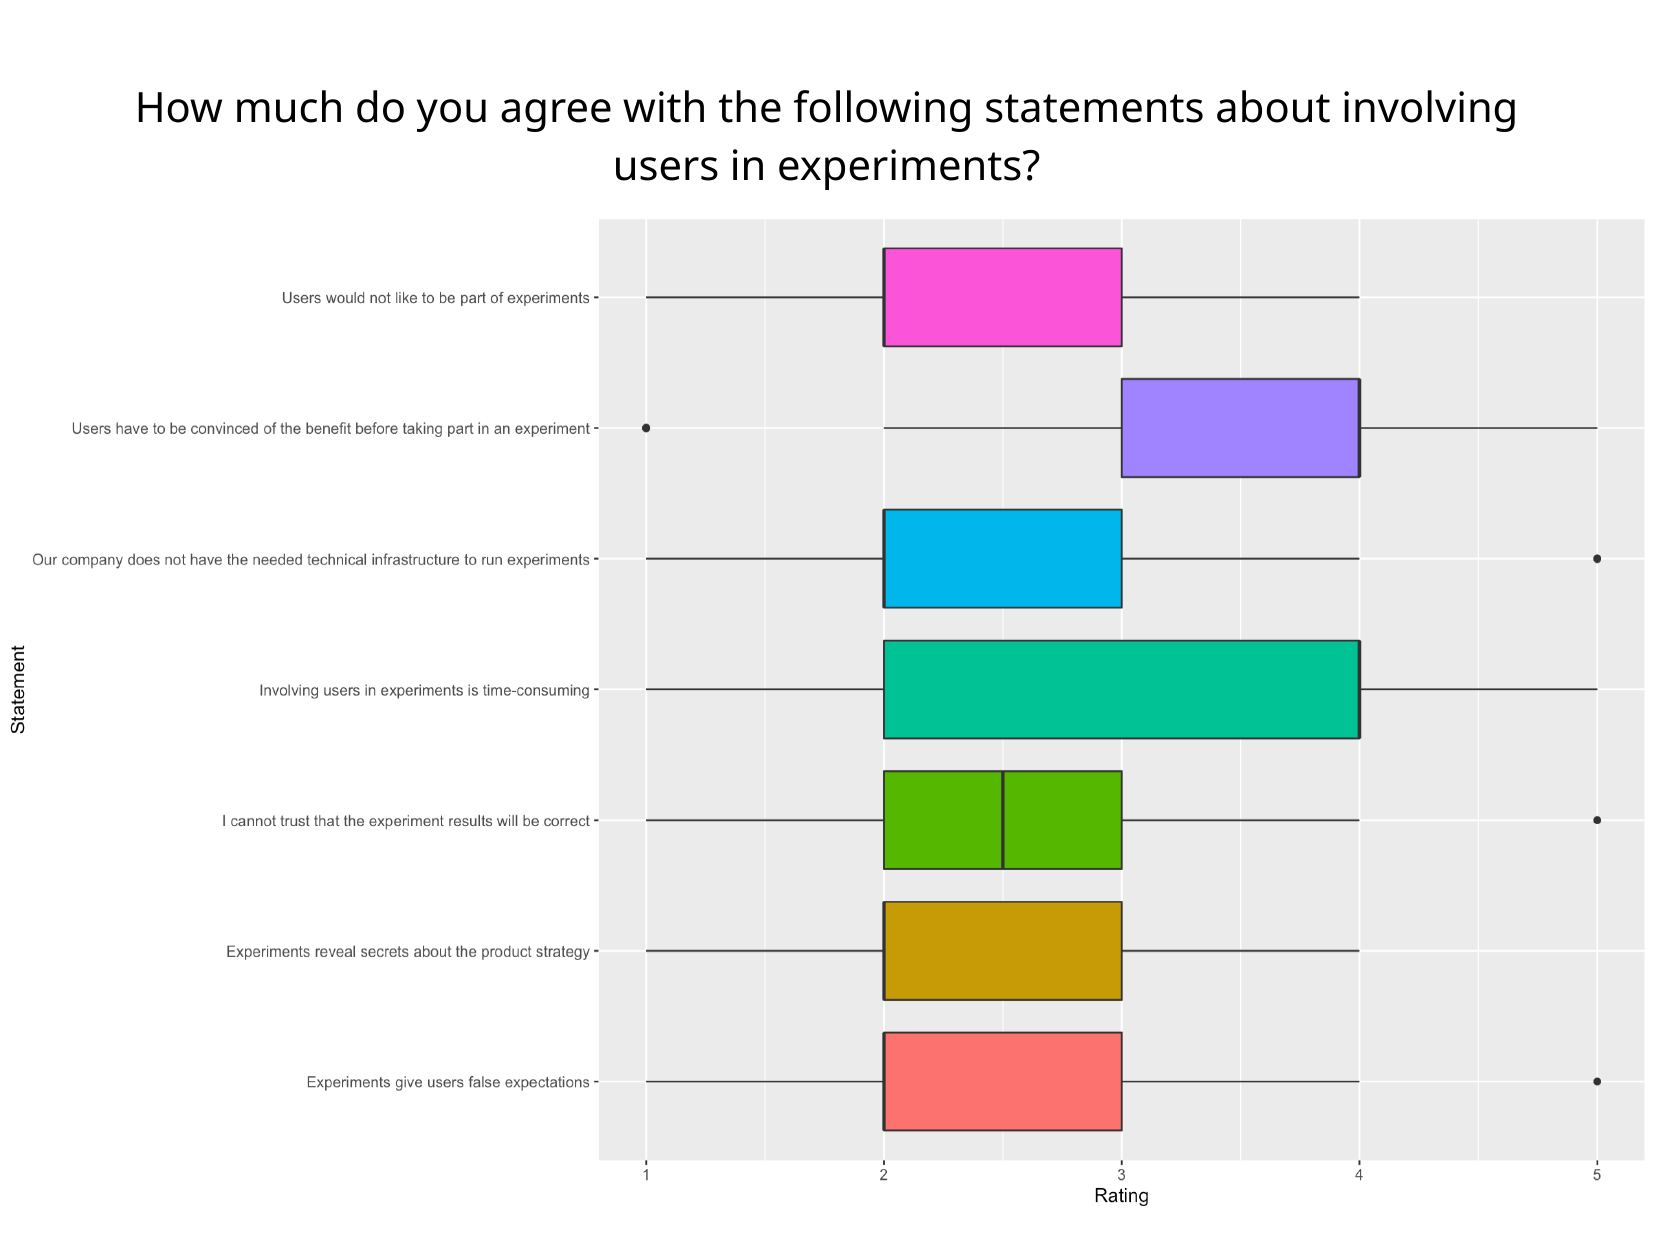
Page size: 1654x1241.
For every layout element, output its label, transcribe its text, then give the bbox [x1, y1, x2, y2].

picture [0, 214, 1654, 1206]
title How much do you agree with the following statements about involving users in experiments? [82, 31, 1571, 214]
